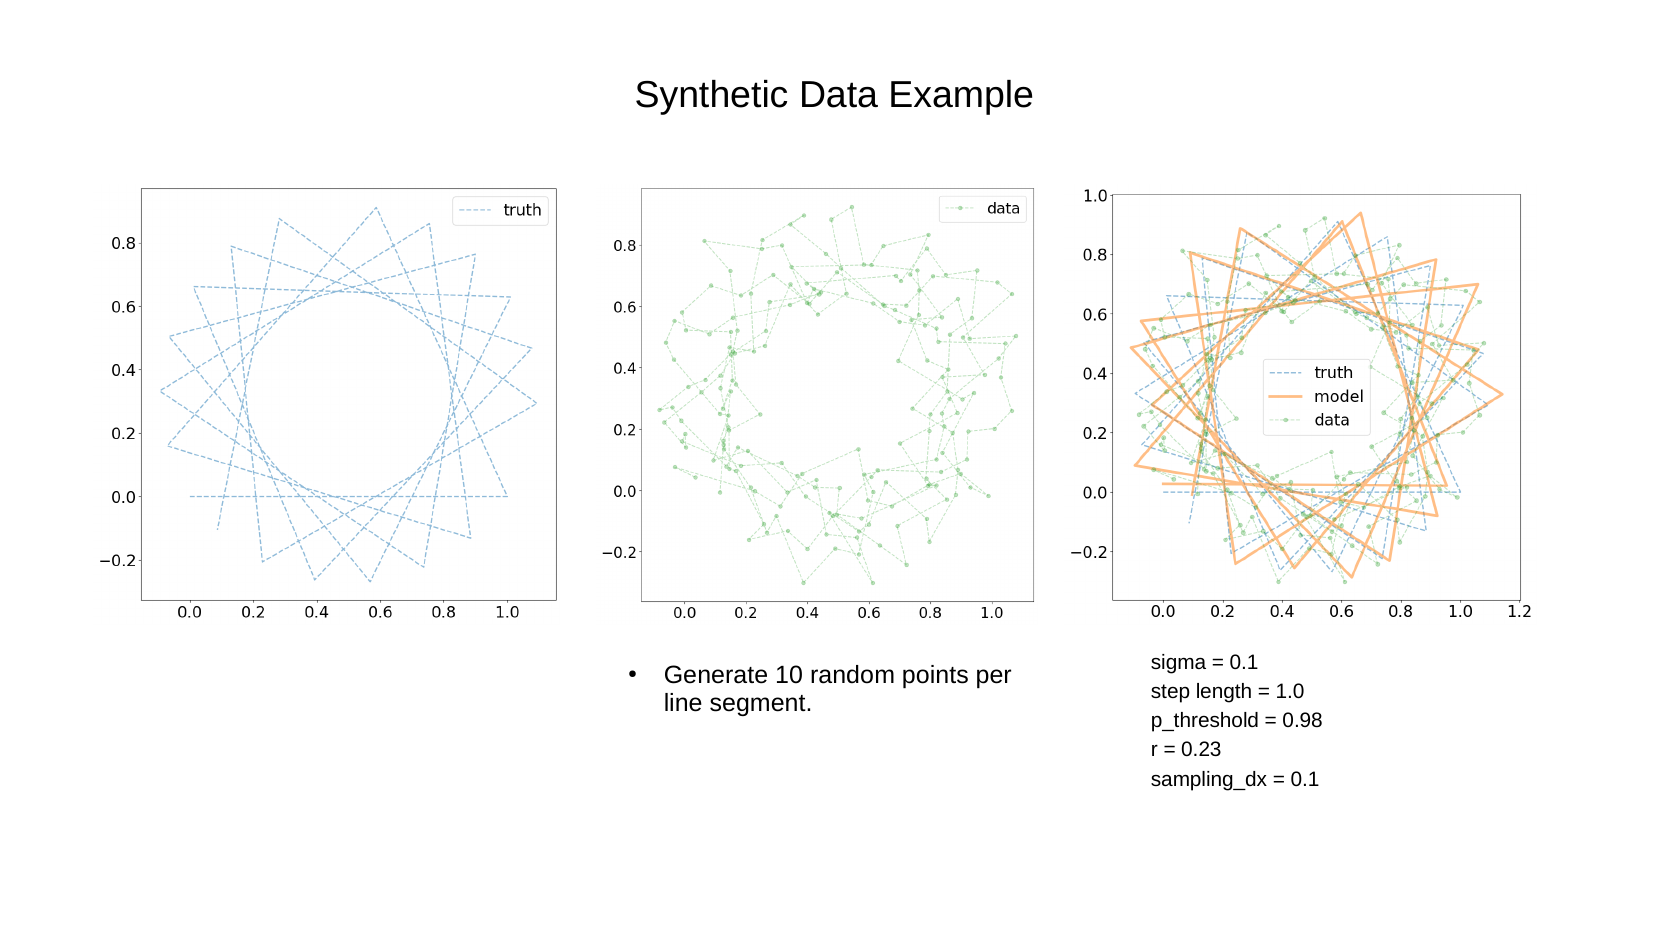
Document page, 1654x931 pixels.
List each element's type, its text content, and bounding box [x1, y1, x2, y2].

text_box sigma = 0.1 step length = 1.0 p_threshold = 0.98 r = 0.23 sampling_dx = 0.1 [1100, 643, 1415, 818]
text_box Generate 10 random points per line segment. [613, 652, 1048, 724]
title Synthetic Data Example [476, 69, 1182, 120]
picture [93, 184, 560, 625]
picture [1064, 184, 1537, 625]
picture [596, 184, 1038, 625]
